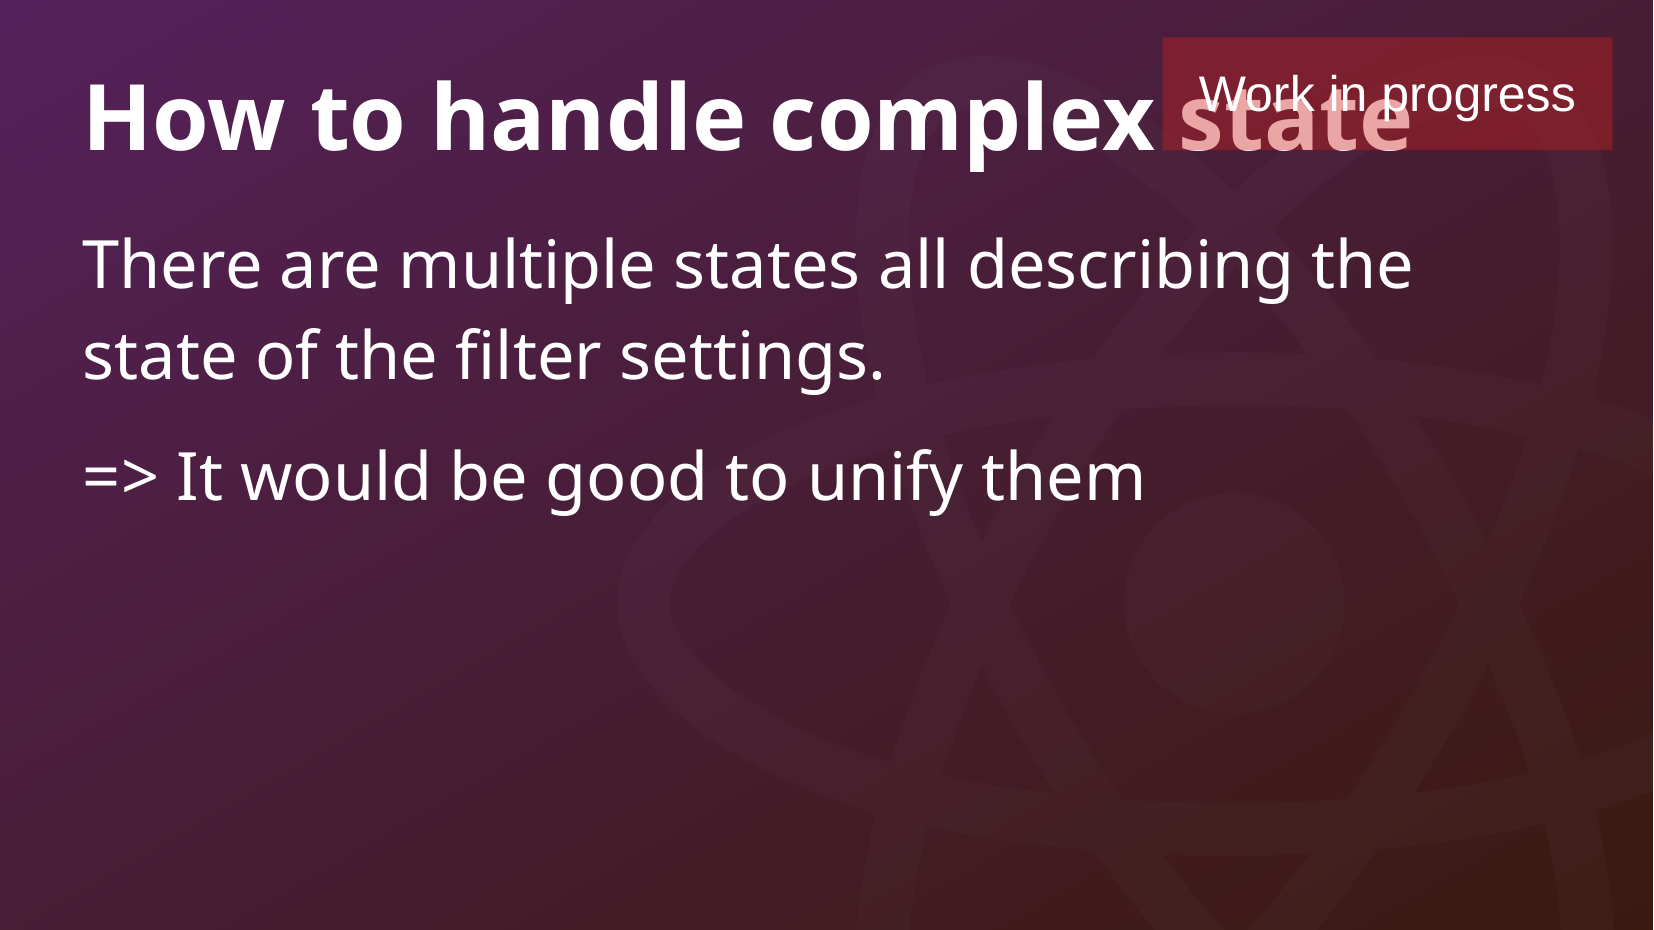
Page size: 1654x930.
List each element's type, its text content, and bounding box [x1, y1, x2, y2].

text_box Work in progress [1162, 37, 1613, 150]
list There are multiple states all describing the state of the filter settings. => It would be good to unify them [82, 217, 1571, 757]
title How to handle complex state [82, 37, 1571, 193]
